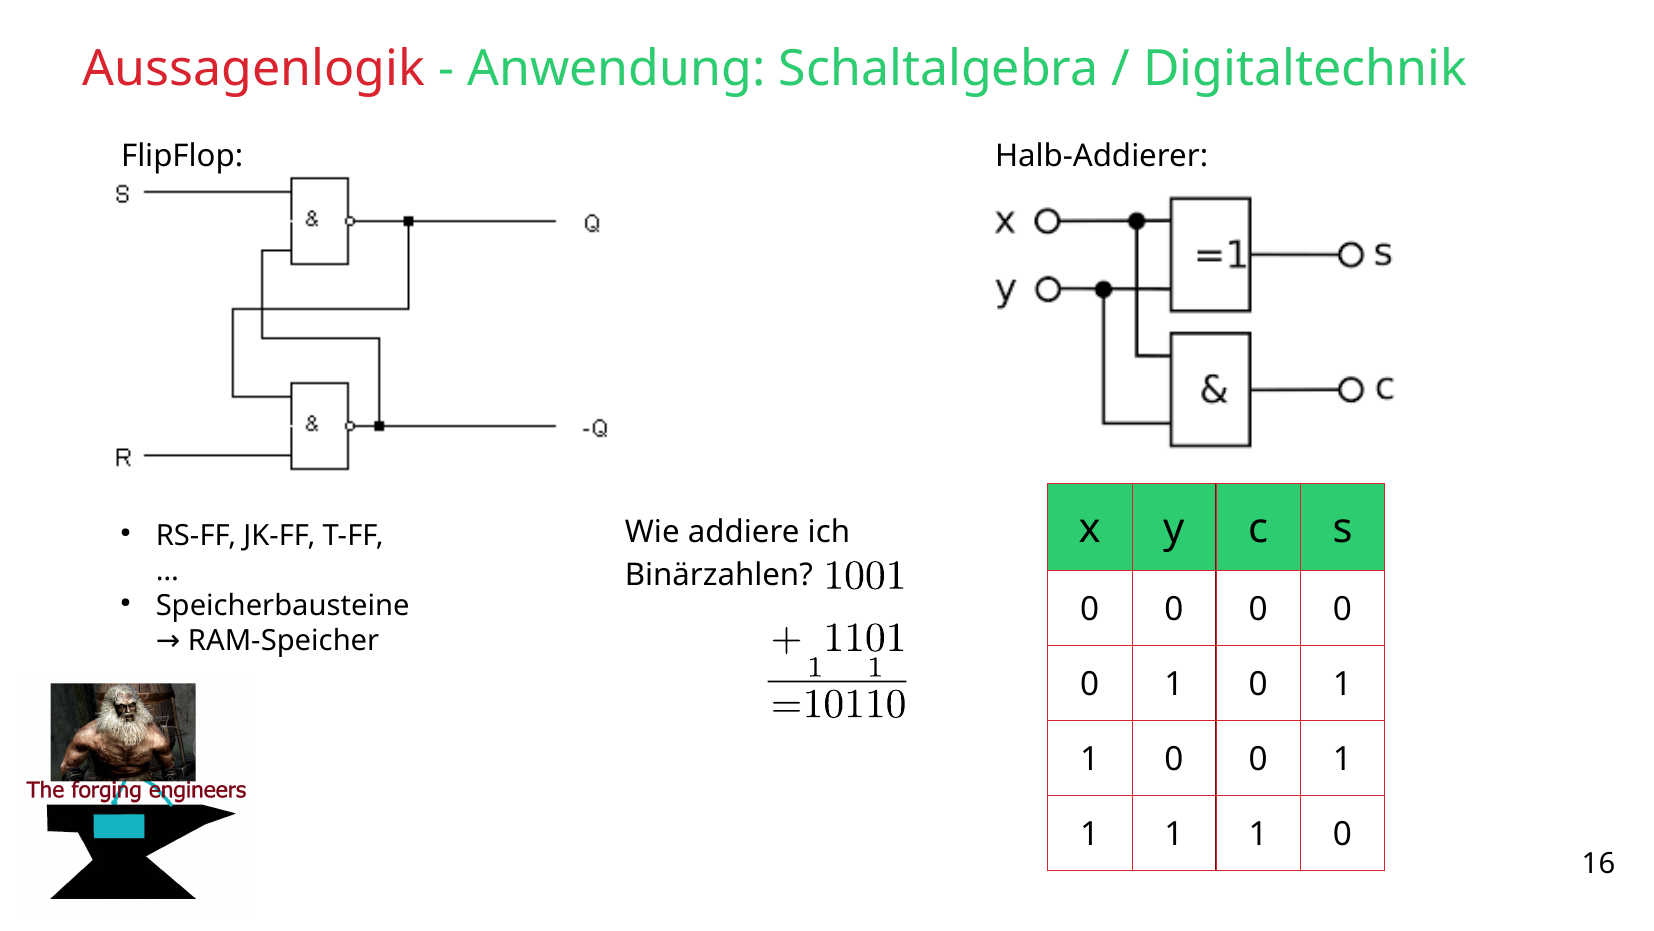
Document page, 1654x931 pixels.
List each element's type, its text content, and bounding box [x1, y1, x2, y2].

text_box RS-FF, JK-FF, T-FF, … Speicherbausteine → RAM-Speicher [105, 501, 426, 621]
picture [82, 127, 654, 530]
table_header x [1048, 484, 1132, 570]
table_header s [1301, 484, 1384, 570]
text_box Wie addiere ich Binärzahlen? [610, 501, 1040, 553]
table_cell 1 [1301, 646, 1384, 720]
table_cell 1 [1133, 646, 1215, 720]
table_cell 0 [1217, 646, 1300, 720]
table_cell 0 [1133, 571, 1215, 645]
table_cell 1 [1133, 796, 1215, 870]
table_cell 1 [1048, 796, 1132, 870]
table_cell 0 [1217, 721, 1300, 795]
table_header y [1133, 484, 1215, 570]
table_cell 1 [1301, 721, 1384, 795]
table_cell 0 [1048, 646, 1132, 720]
table_cell 0 [1217, 571, 1300, 645]
table_cell 0 [1301, 796, 1384, 870]
table_cell 0 [1301, 571, 1384, 645]
table_header c [1217, 484, 1300, 570]
table_cell 1 [1048, 721, 1132, 795]
picture [946, 154, 1441, 503]
text_box FlipFlop: [106, 125, 536, 178]
table_cell 1 [1217, 796, 1300, 870]
table_cell 0 [1133, 721, 1215, 795]
table_cell 0 [1048, 571, 1132, 645]
picture [767, 561, 907, 719]
text_box Halb-Addierer: [980, 125, 1410, 178]
picture [17, 679, 254, 916]
title Aussagenlogik - Anwendung: Schaltalgebra / Digitaltechnik [82, 37, 1571, 95]
picture [767, 570, 775, 575]
